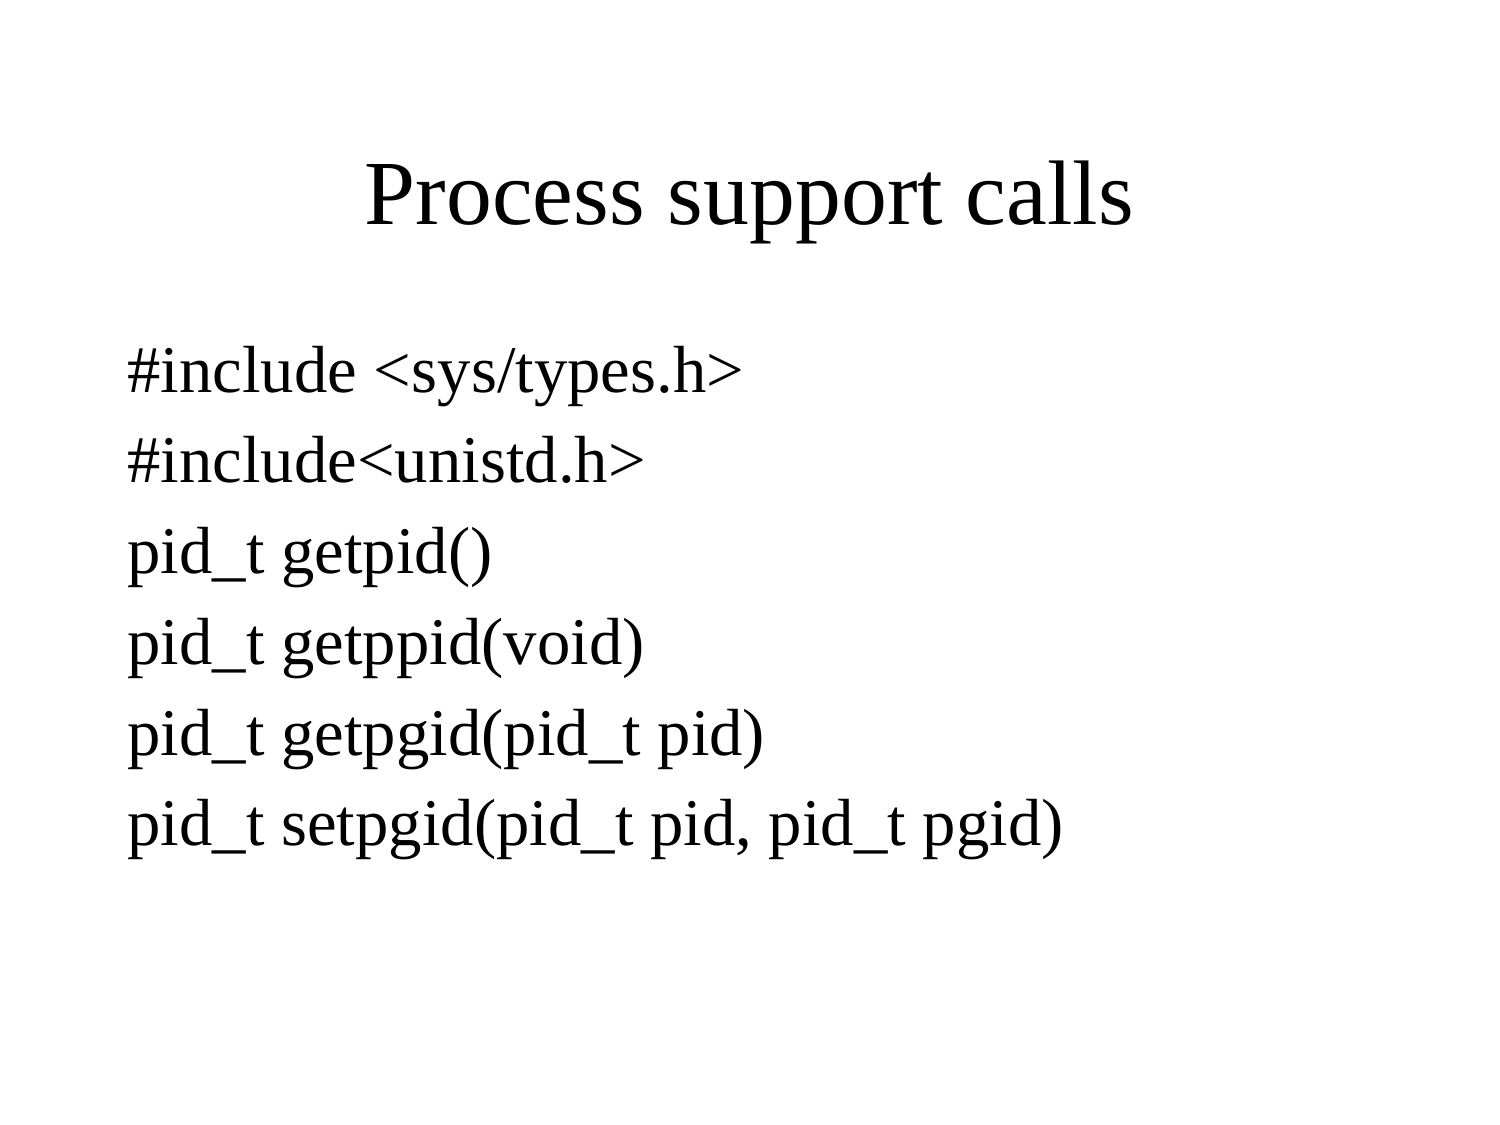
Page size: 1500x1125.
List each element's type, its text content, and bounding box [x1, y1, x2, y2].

title Process support calls [112, 99, 1388, 288]
list #include <sys/types.h> #include<unistd.h> pid_t getpid() pid_t getppid(void) pid_t getpgid(pid_t pid) pid_t setpgid(pid_t pid, pid_t pgid) [112, 324, 1388, 1001]
